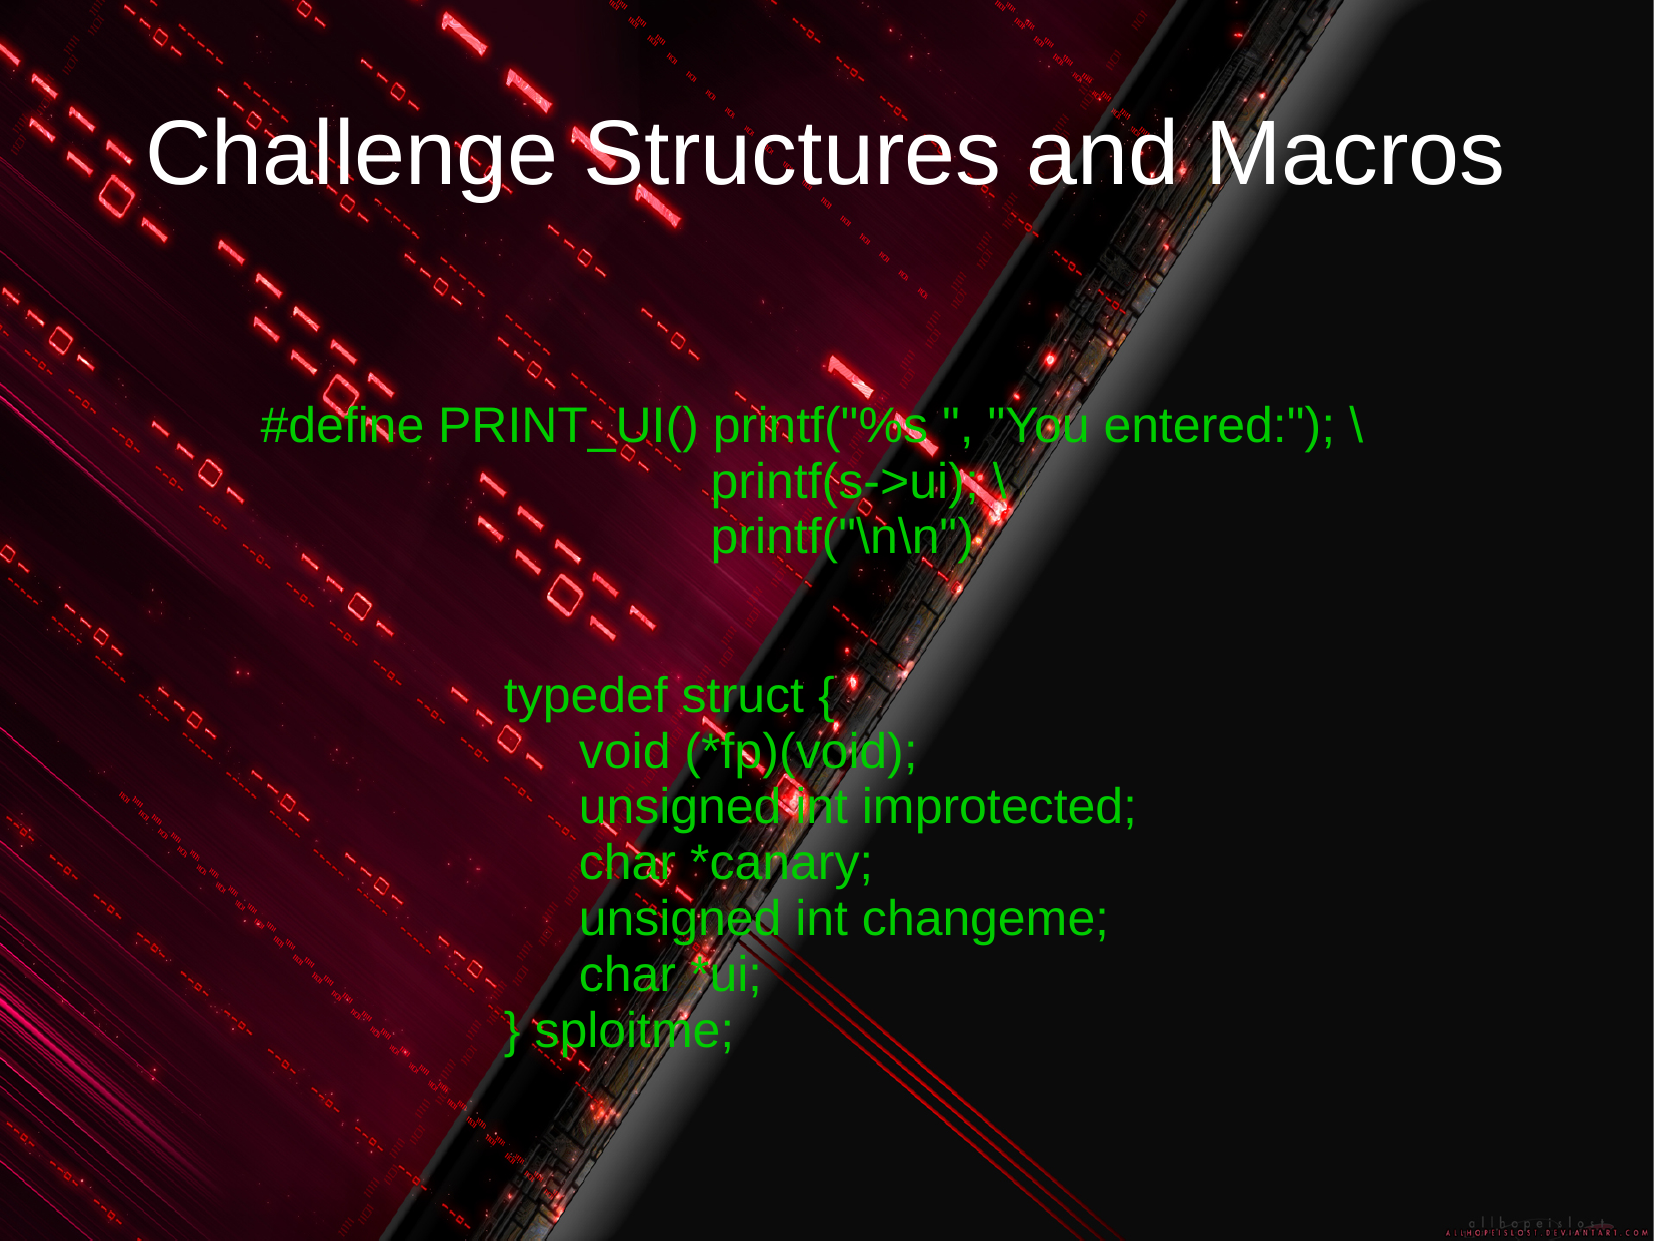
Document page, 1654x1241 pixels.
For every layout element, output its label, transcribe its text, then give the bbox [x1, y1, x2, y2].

text_box #define PRINT_UI() printf("%s ", "You entered:"); \ printf(s->ui); \ printf("\n\n") [245, 389, 1408, 628]
text_box typedef struct { void (*fp)(void); unsigned int improtected; char *canary; unsigned int changeme; char *ui; } sploitme; [489, 659, 1165, 1121]
picture [0, 0, 1654, 1241]
title Challenge Structures and Macros [82, 49, 1571, 257]
